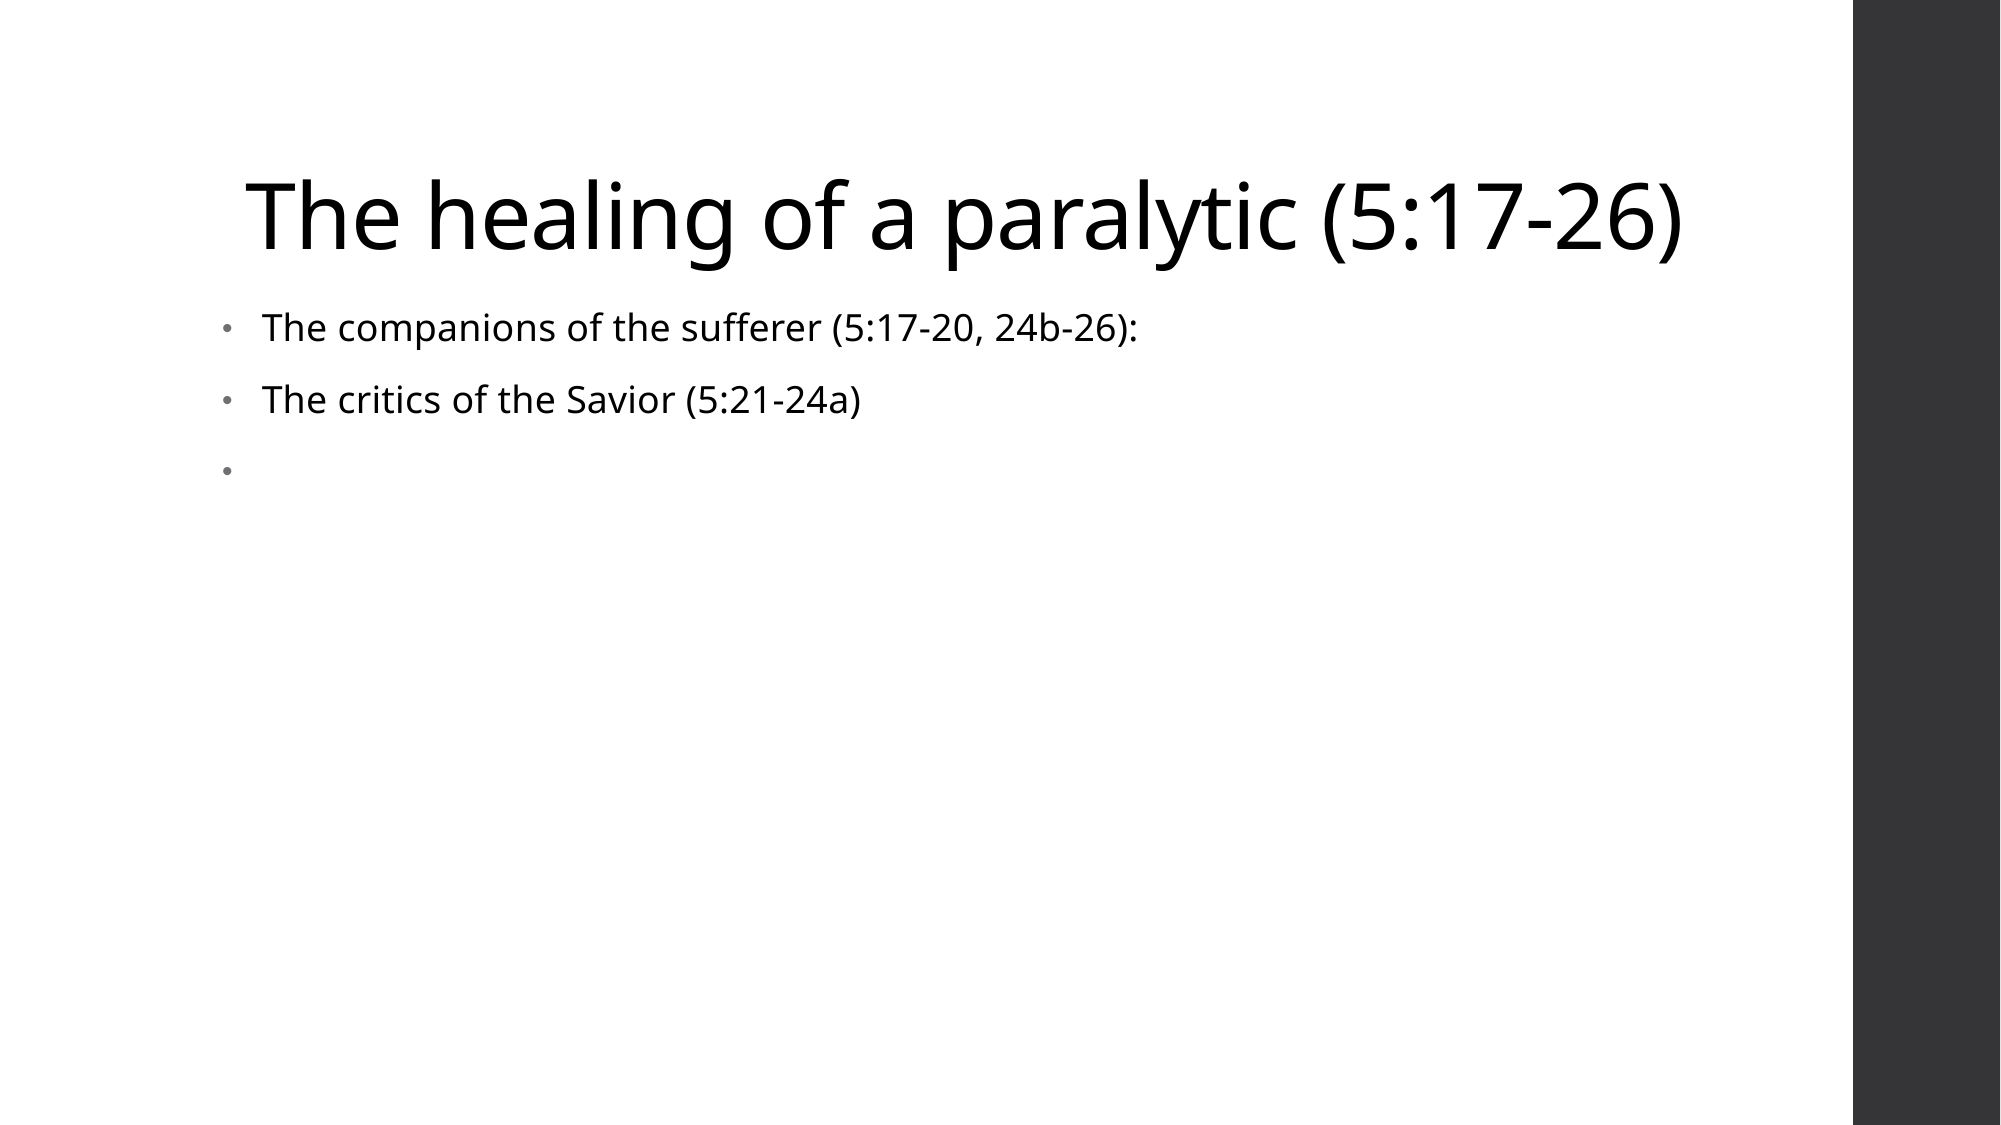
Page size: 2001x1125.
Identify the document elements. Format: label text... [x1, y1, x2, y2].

list The companions of the sufferer (5:17-20, 24b-26): The critics of the Savior (5:21-24a) [206, 299, 1617, 1014]
title The healing of a paralytic (5:17-26) [206, 60, 1797, 278]
